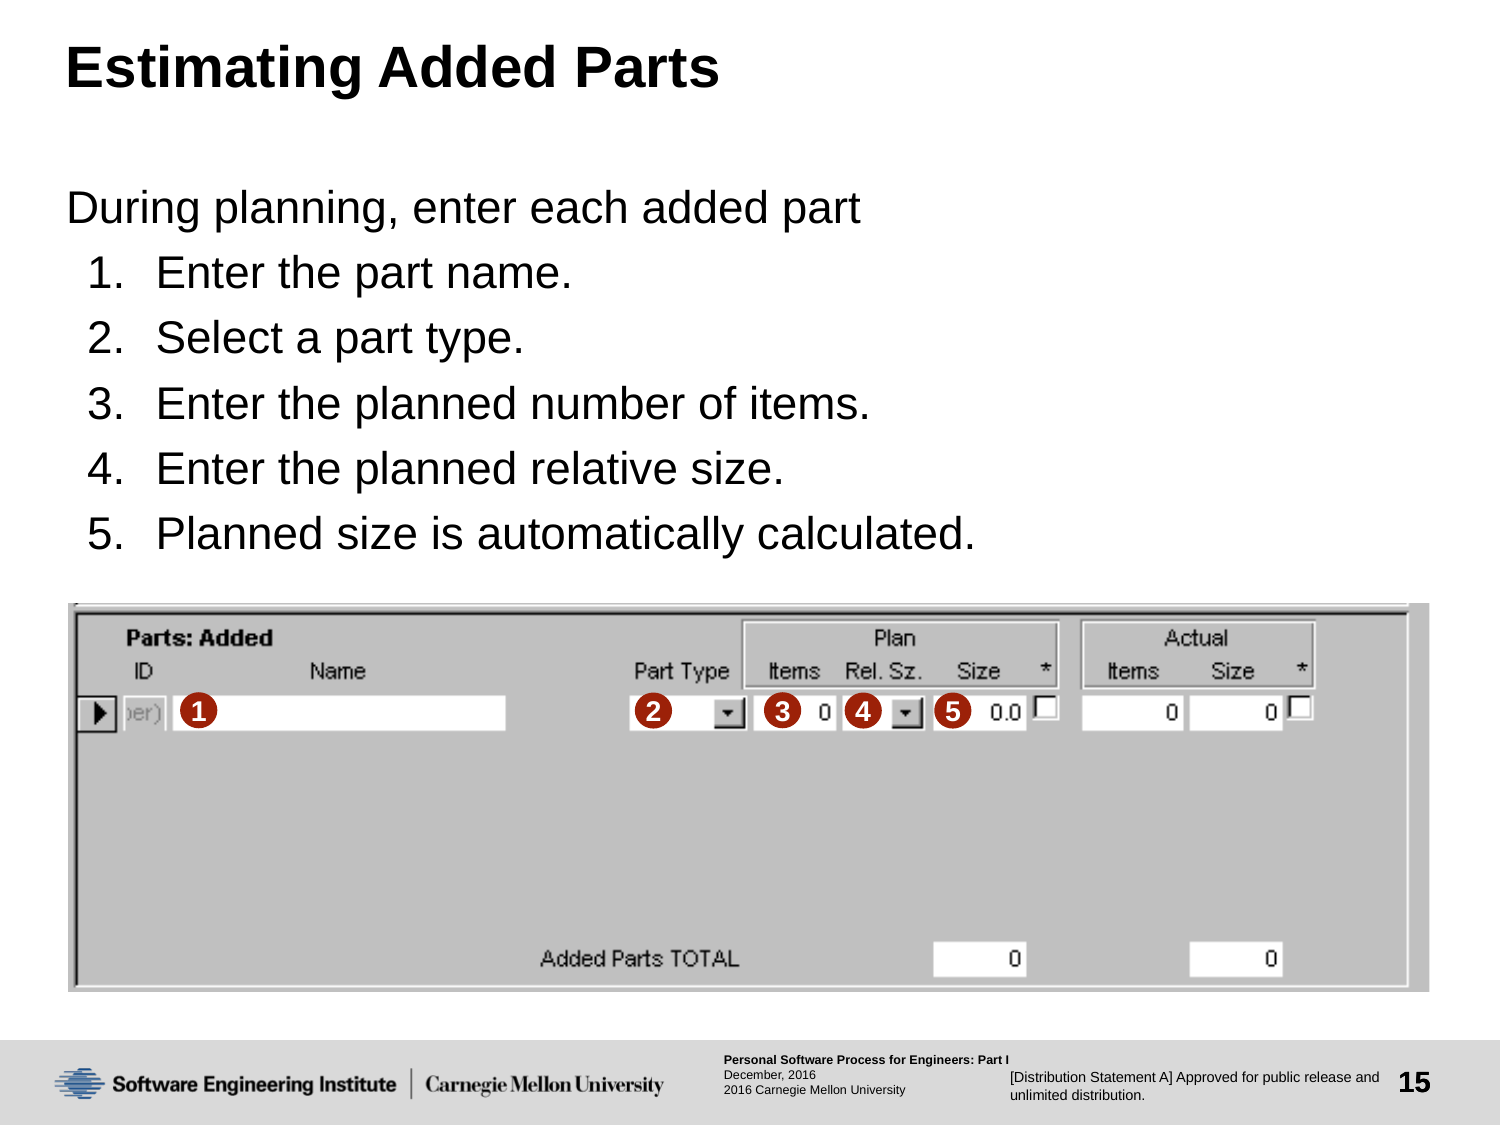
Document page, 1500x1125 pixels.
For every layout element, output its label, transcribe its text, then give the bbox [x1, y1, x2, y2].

picture [68, 603, 1430, 992]
title Estimating Added Parts [65, 37, 1313, 148]
picture [46, 1061, 673, 1104]
list During planning, enter each added part Enter the part name. Select a part type. Enter the planned number of items. Enter the planned relative size. Planned size is automatically calculated. [65, 177, 1431, 1000]
